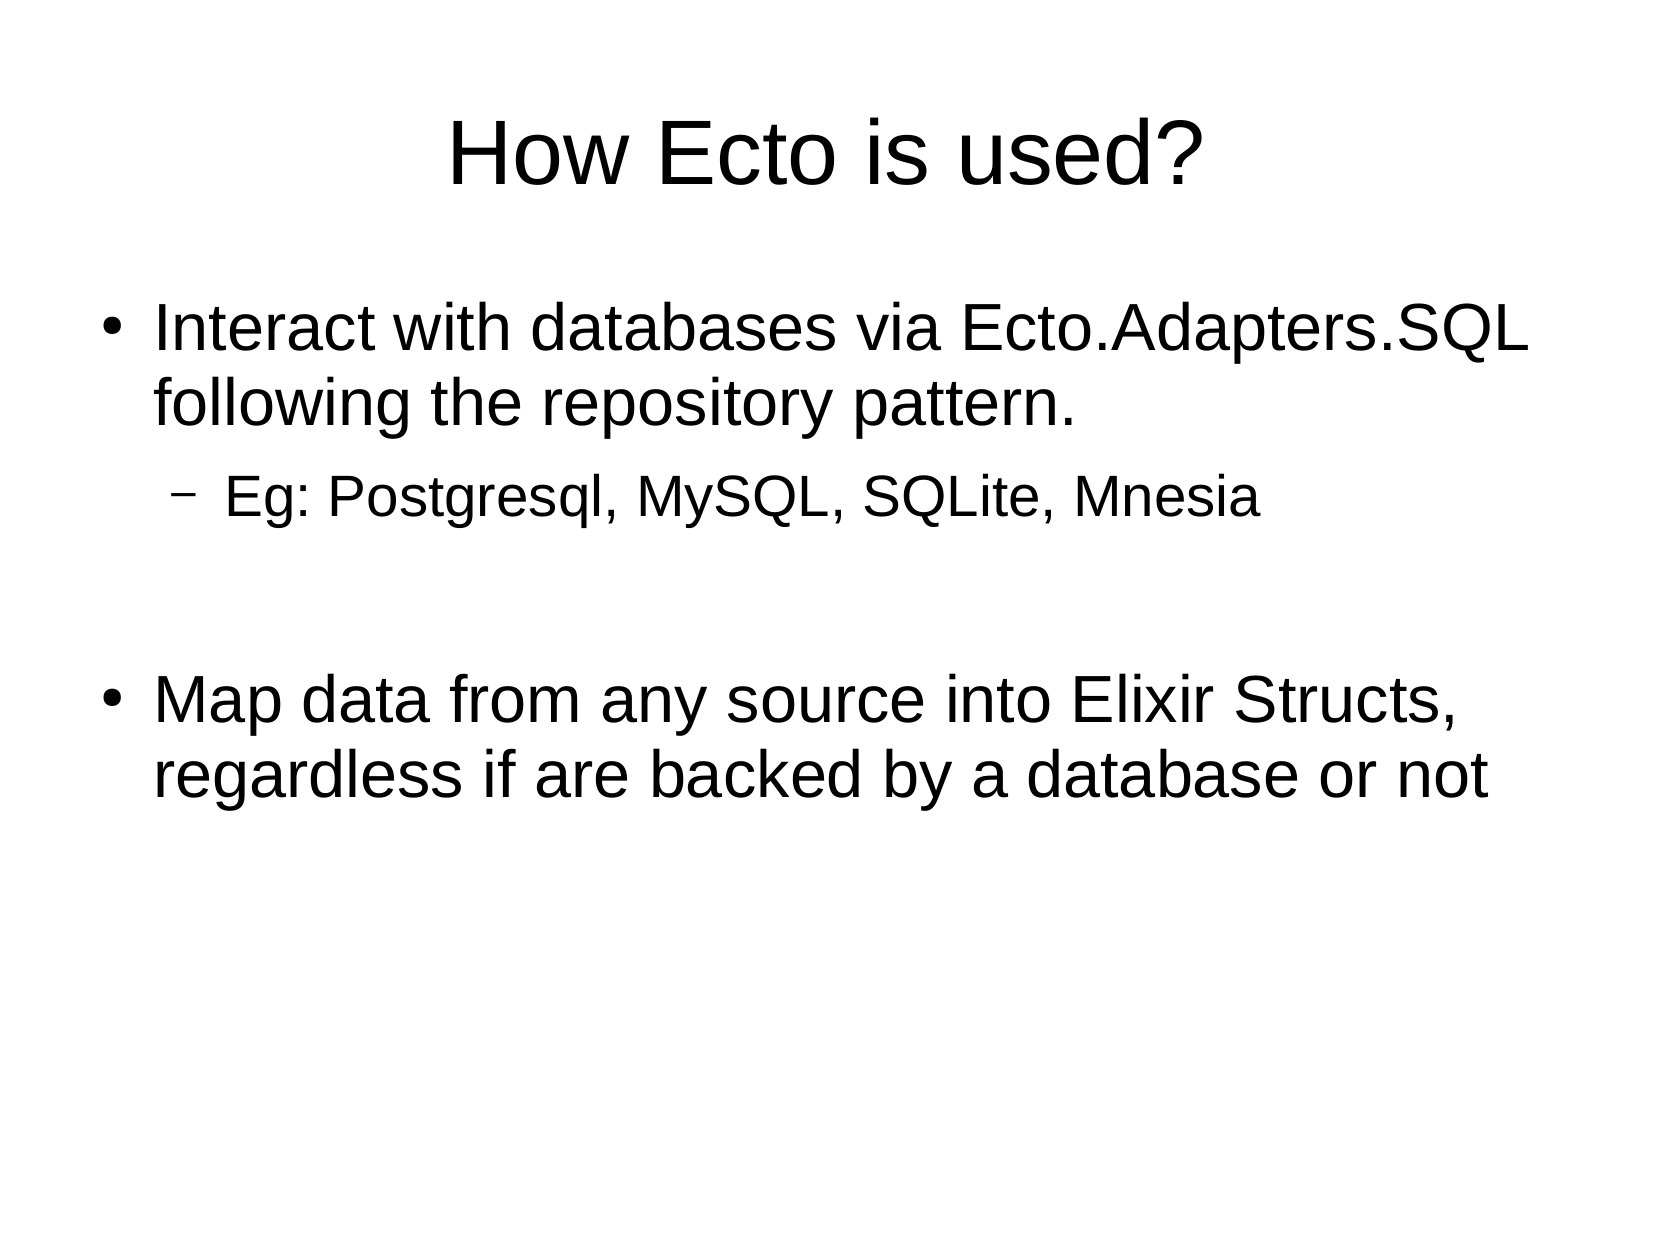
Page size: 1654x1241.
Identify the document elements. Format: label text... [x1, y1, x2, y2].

title How Ecto is used? [82, 49, 1571, 257]
list Interact with databases via Ecto.Adapters.SQL following the repository pattern. Eg: Postgresql, MySQL, SQLite, Mnesia Map data from any source into Elixir Structs, regardless if are backed by a database or not [82, 290, 1571, 1010]
